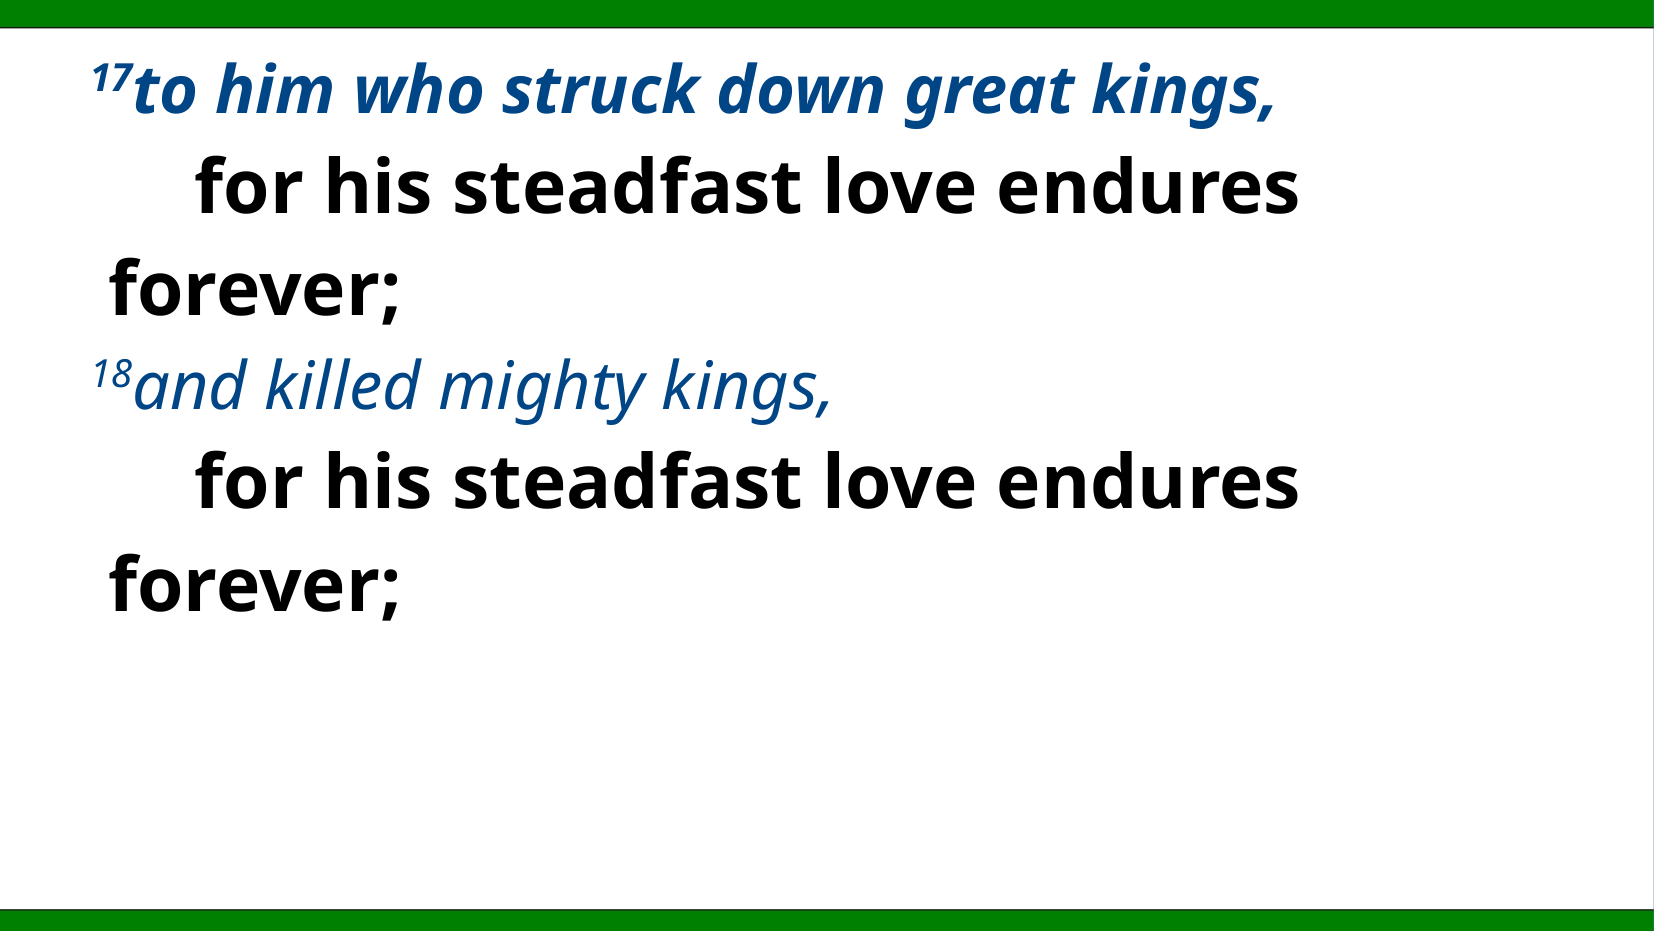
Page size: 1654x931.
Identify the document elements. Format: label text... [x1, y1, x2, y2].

text_box 17to him who struck down great kings, for his steadfast love endures forever; 18and killed mighty kings, for his steadfast love endures forever; [75, 35, 1561, 428]
picture [0, 0, 1654, 931]
